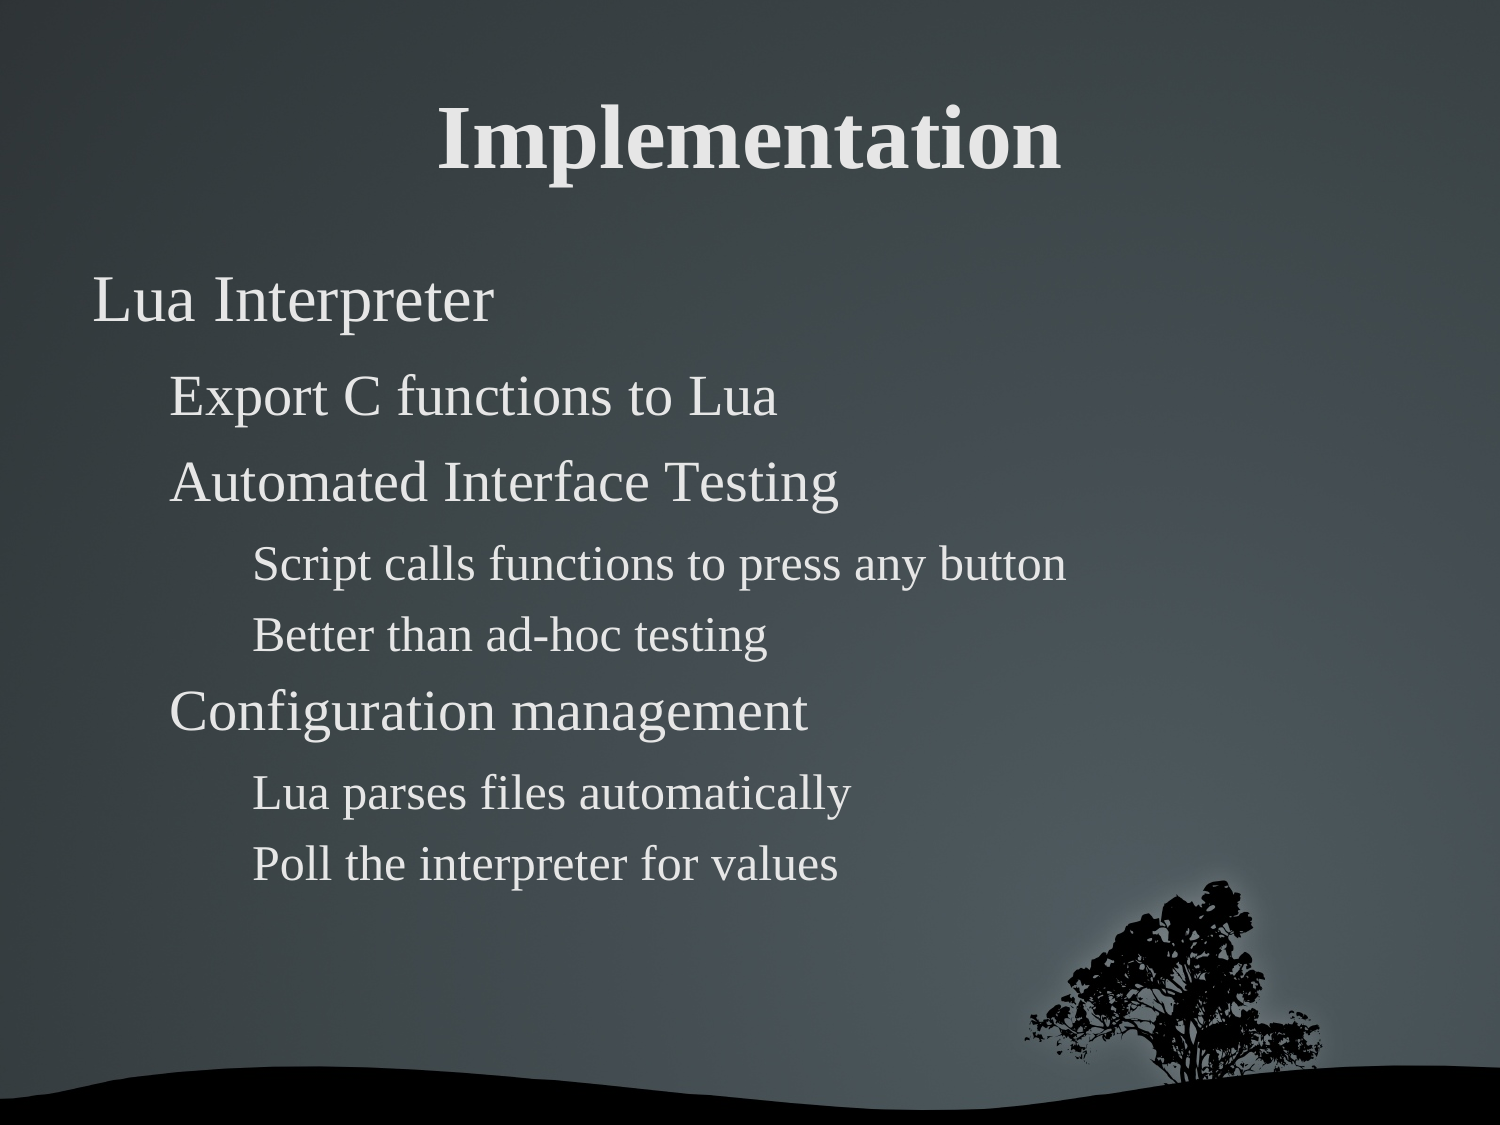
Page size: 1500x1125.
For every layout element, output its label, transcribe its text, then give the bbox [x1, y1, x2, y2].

picture [0, 0, 1500, 1125]
title Implementation [75, 44, 1425, 233]
list Lua Interpreter Export C functions to Lua Automated Interface Testing Script calls functions to press any button Better than ad-hoc testing Configuration management Lua parses files automatically Poll the interpreter for values [75, 263, 1425, 1006]
